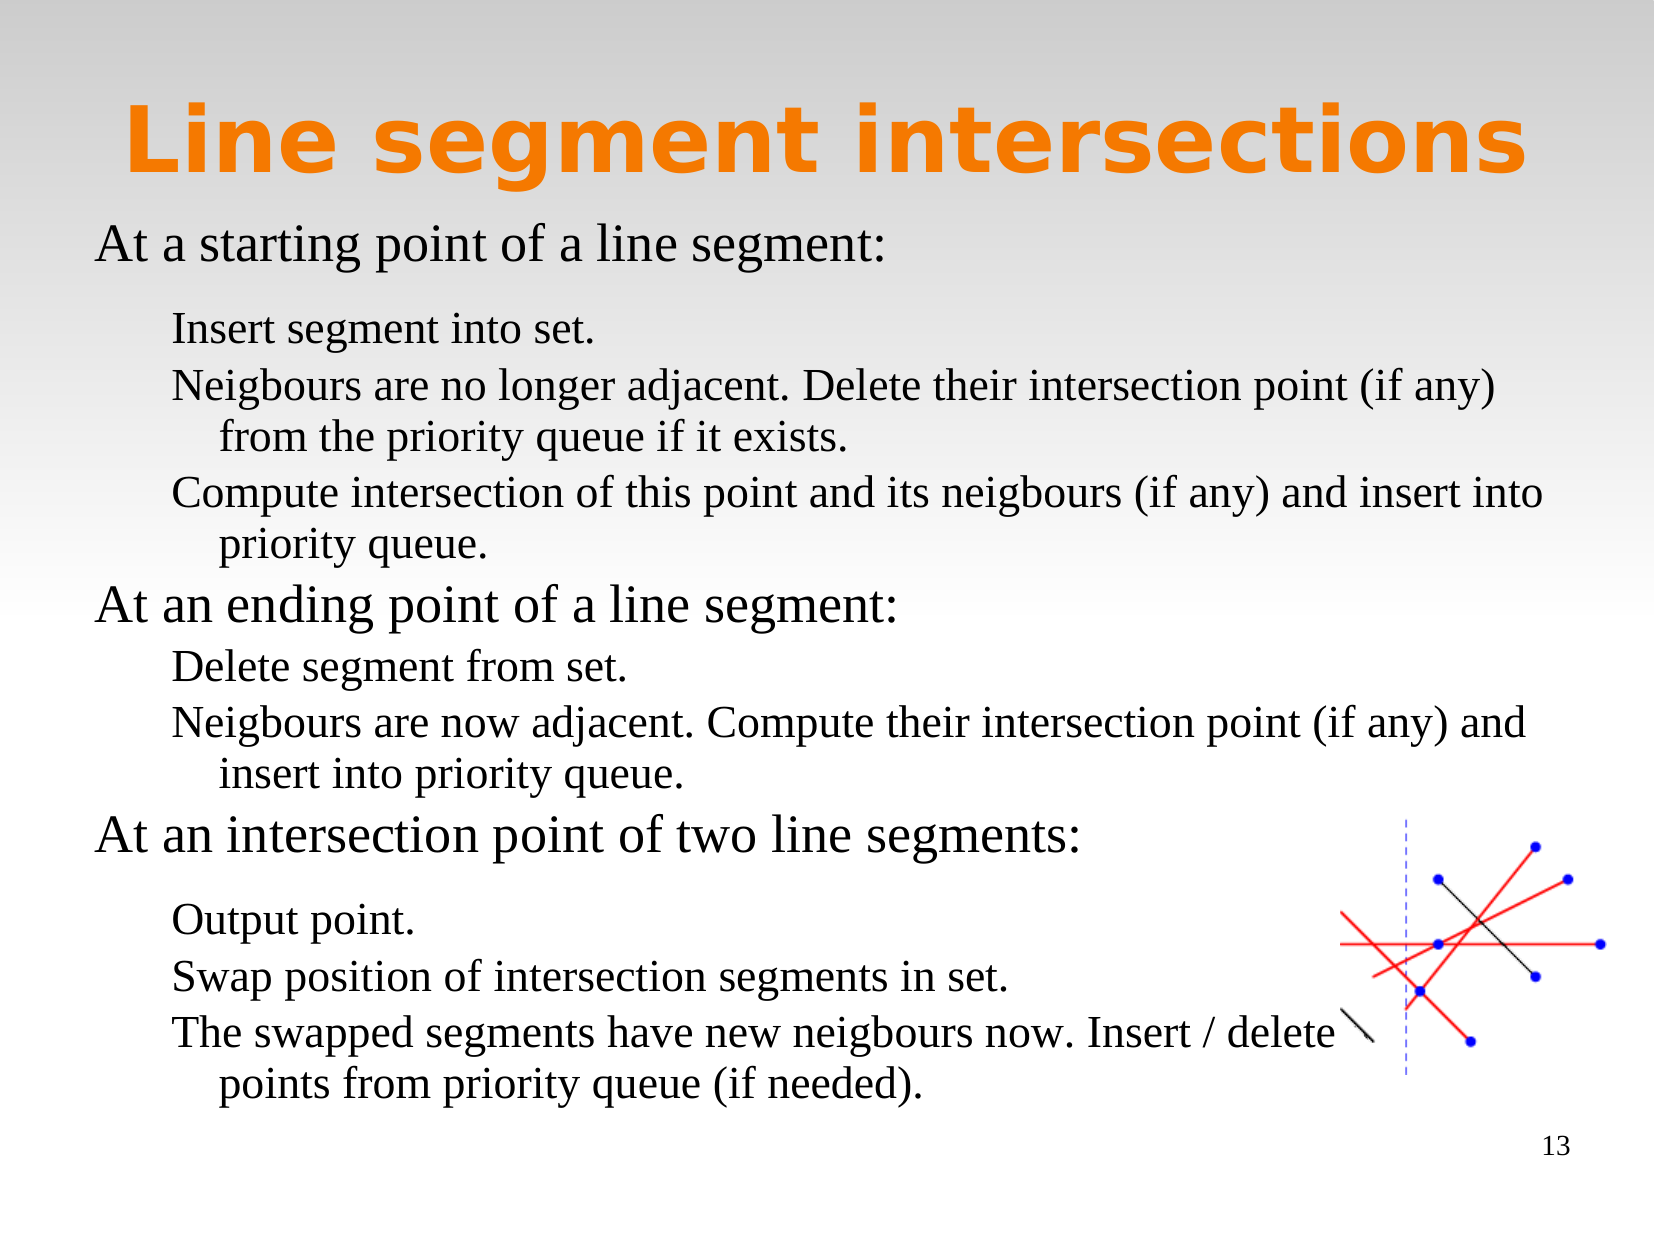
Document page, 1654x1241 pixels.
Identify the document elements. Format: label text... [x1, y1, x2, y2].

title Line segment intersections [82, 37, 1571, 245]
picture [1340, 814, 1607, 1075]
list At a starting point of a line segment: Insert segment into set. Neigbours are no longer adjacent. Delete their intersection point (if any) from the priority queue if it exists. Compute intersection of this point and its neigbours (if any) and insert into priority queue. At an ending point of a line segment: Delete segment from set. Neigbours are now adjacent. Compute their intersection point (if any) and insert into priority queue. At an intersection point of two line segments: Output point. Swap position of intersection segments in set. The swapped segments have new neigbours now. Insert / delete intersecting points from priority queue (if needed). [76, 213, 1565, 1183]
